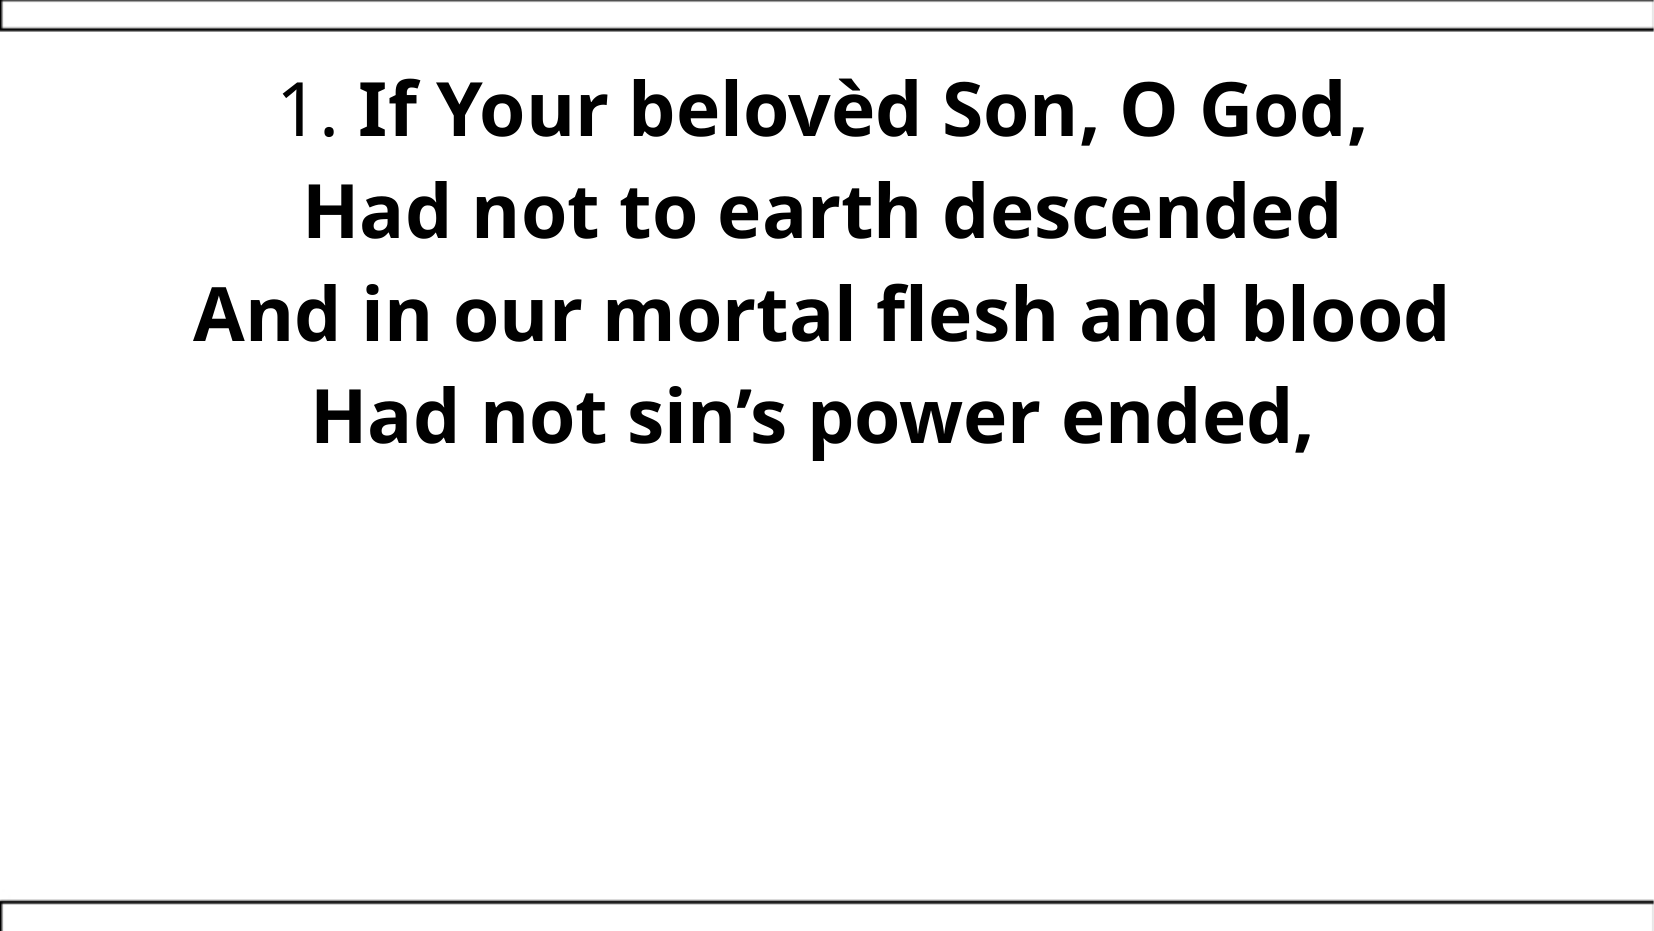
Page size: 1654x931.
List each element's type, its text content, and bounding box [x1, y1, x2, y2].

picture [0, 0, 1654, 931]
text_box 1. If Your belovèd Son, O God, Had not to earth descended And in our mortal flesh and blood Had not sin’s power ended, [118, 49, 1528, 464]
